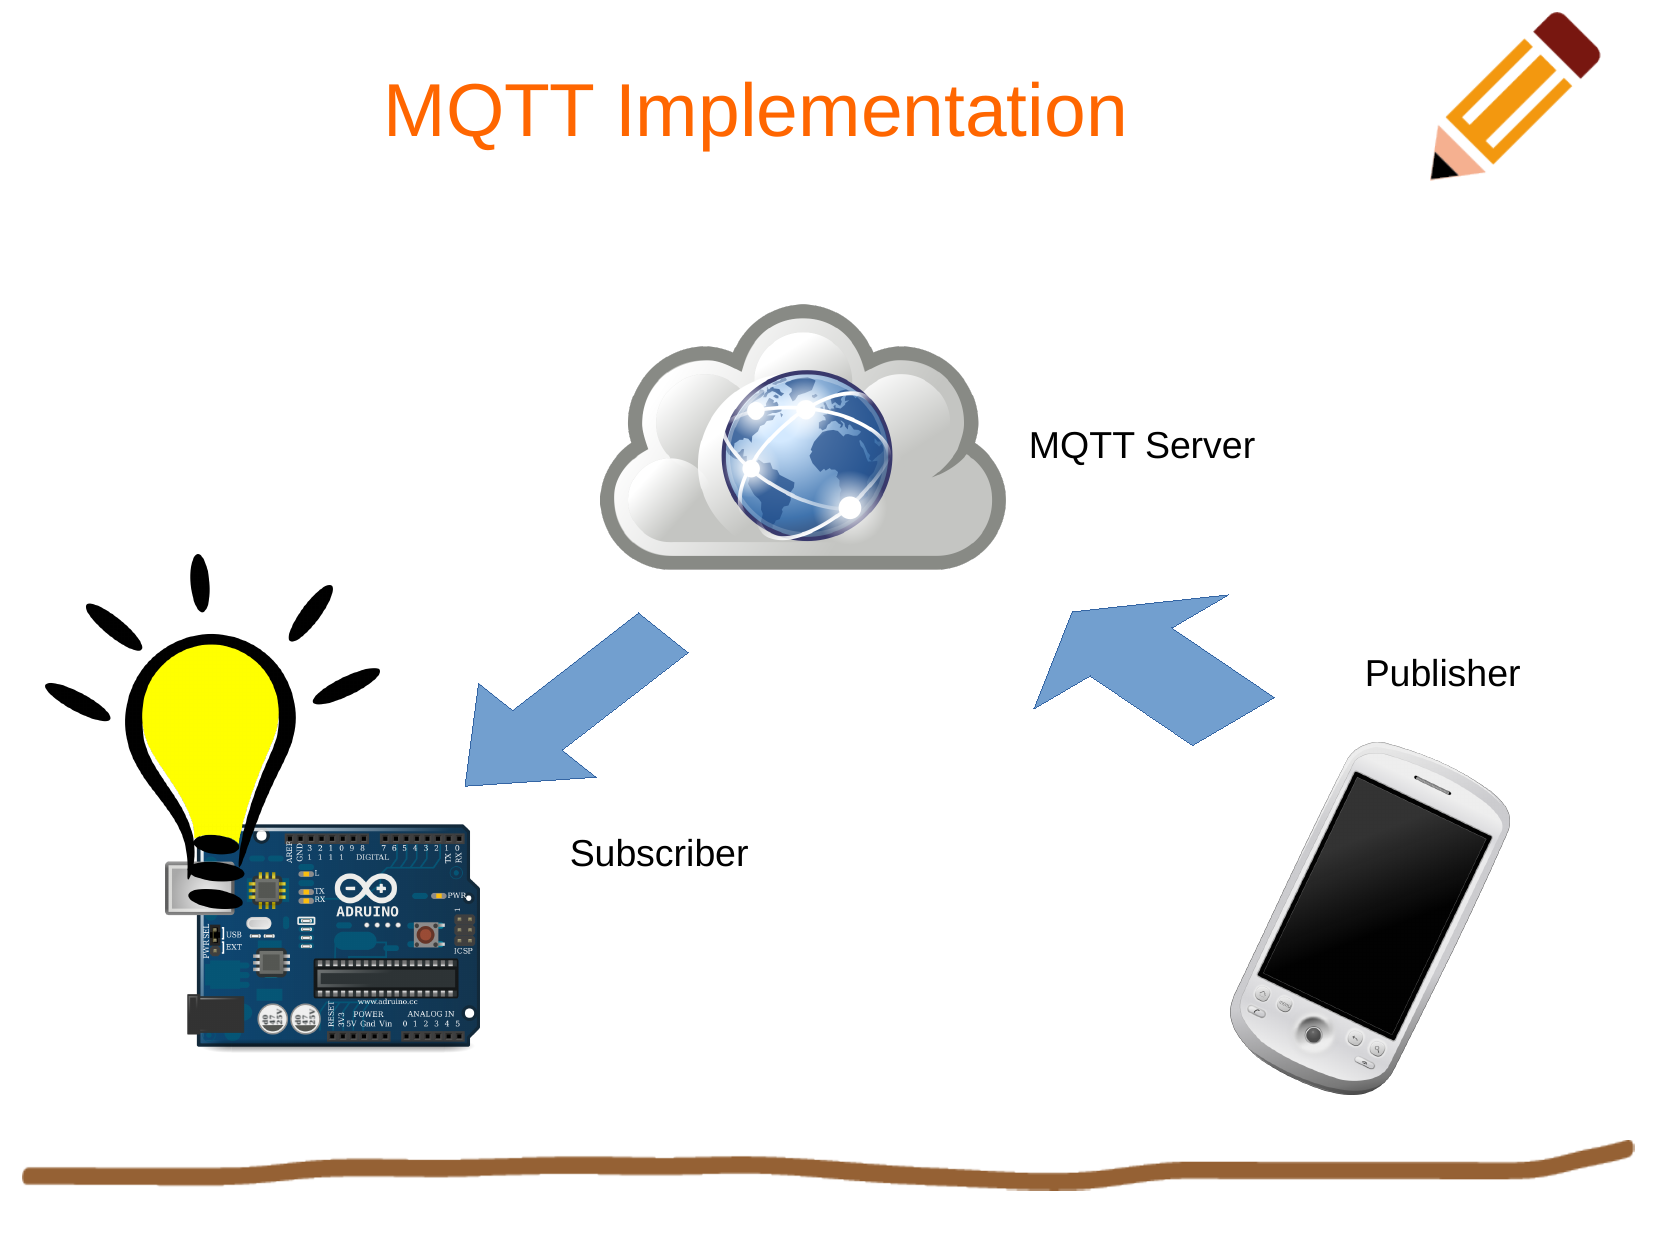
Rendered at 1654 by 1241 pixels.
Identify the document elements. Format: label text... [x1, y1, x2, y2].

text_box MQTT Server [1014, 417, 1271, 475]
text_box Subscriber [555, 825, 764, 882]
text_box Publisher [1350, 645, 1536, 702]
picture [600, 304, 1006, 571]
text_box [1033, 594, 1275, 746]
picture [22, 1140, 1635, 1191]
picture [1230, 742, 1510, 1096]
picture [45, 554, 480, 1053]
title MQTT Implementation [82, 49, 1430, 172]
picture [1430, 12, 1601, 181]
text_box [465, 612, 689, 787]
